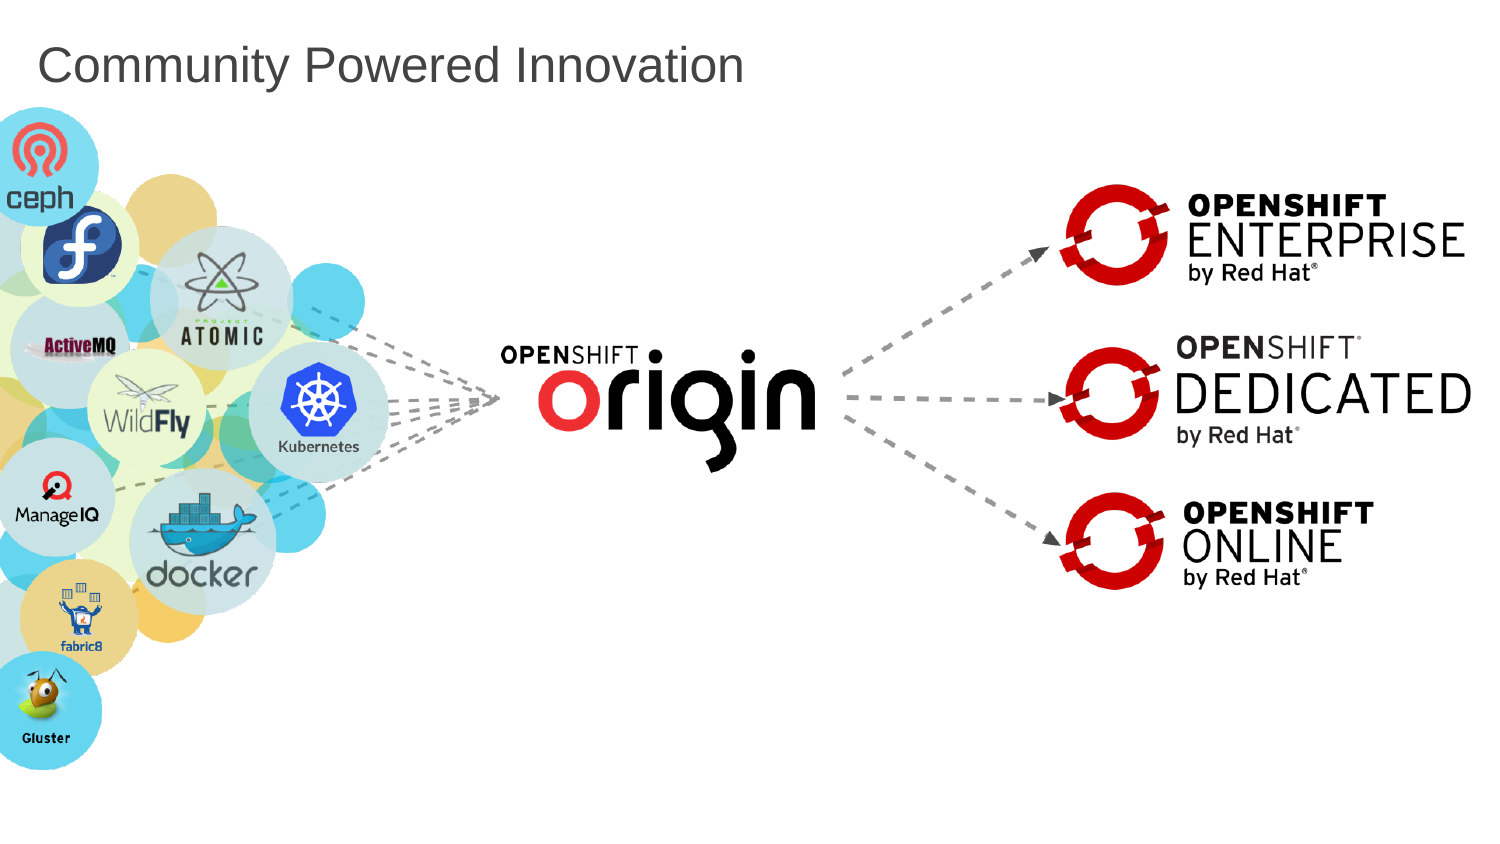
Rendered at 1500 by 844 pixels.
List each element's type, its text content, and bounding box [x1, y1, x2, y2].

picture [0, 107, 1471, 770]
title Community Powered Innovation [22, 17, 770, 75]
